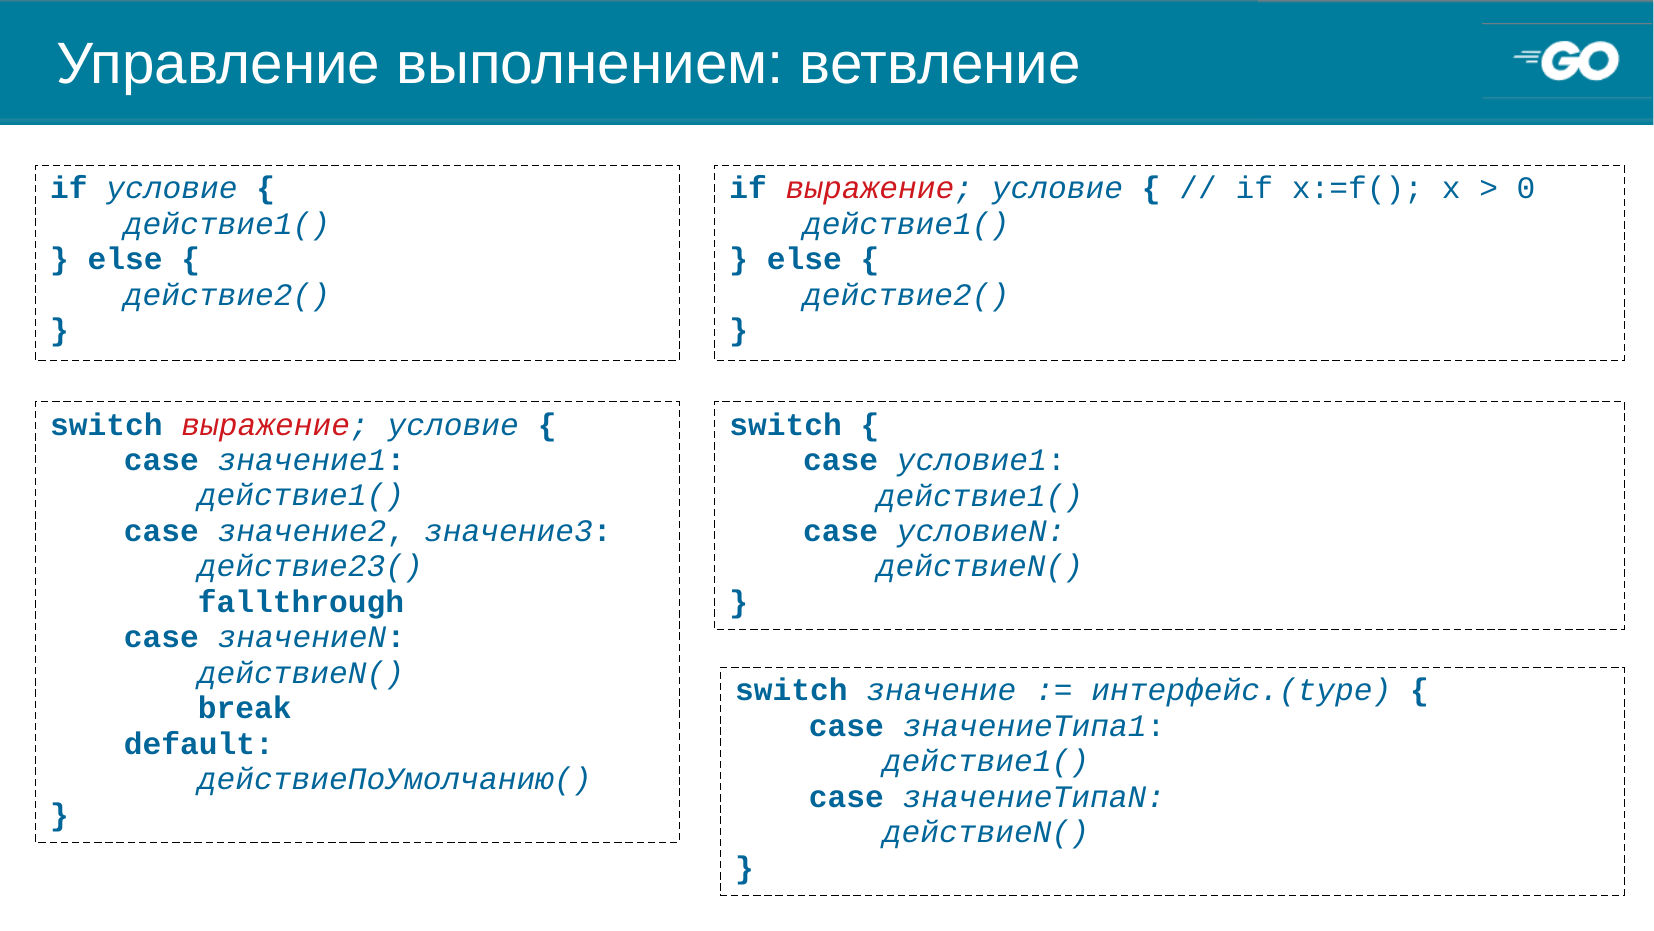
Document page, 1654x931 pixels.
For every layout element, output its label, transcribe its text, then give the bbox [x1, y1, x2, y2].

text_box if условие { действие1() } else { действие2() } [35, 165, 680, 361]
picture [1542, 41, 1619, 81]
text_box switch значение := интерфейс.(type) { case значениеТипа1: действие1() case значениеТипаN: действиеN() } [720, 667, 1625, 896]
text_box Управление выполнением: ветвление [41, 23, 1495, 104]
text_box switch { case условие1: действие1() case условиеN: действиеN() } [714, 401, 1625, 630]
text_box if выражение; условие { // if x:=f(); x > 0 действие1() } else { действие2() } [714, 165, 1625, 361]
text_box switch выражение; условие { case значение1: действие1() case значение2, значение3: действие23() fallthrough case значениеN: действиеN() break default: действиеПоУмолчанию() } [35, 401, 680, 843]
